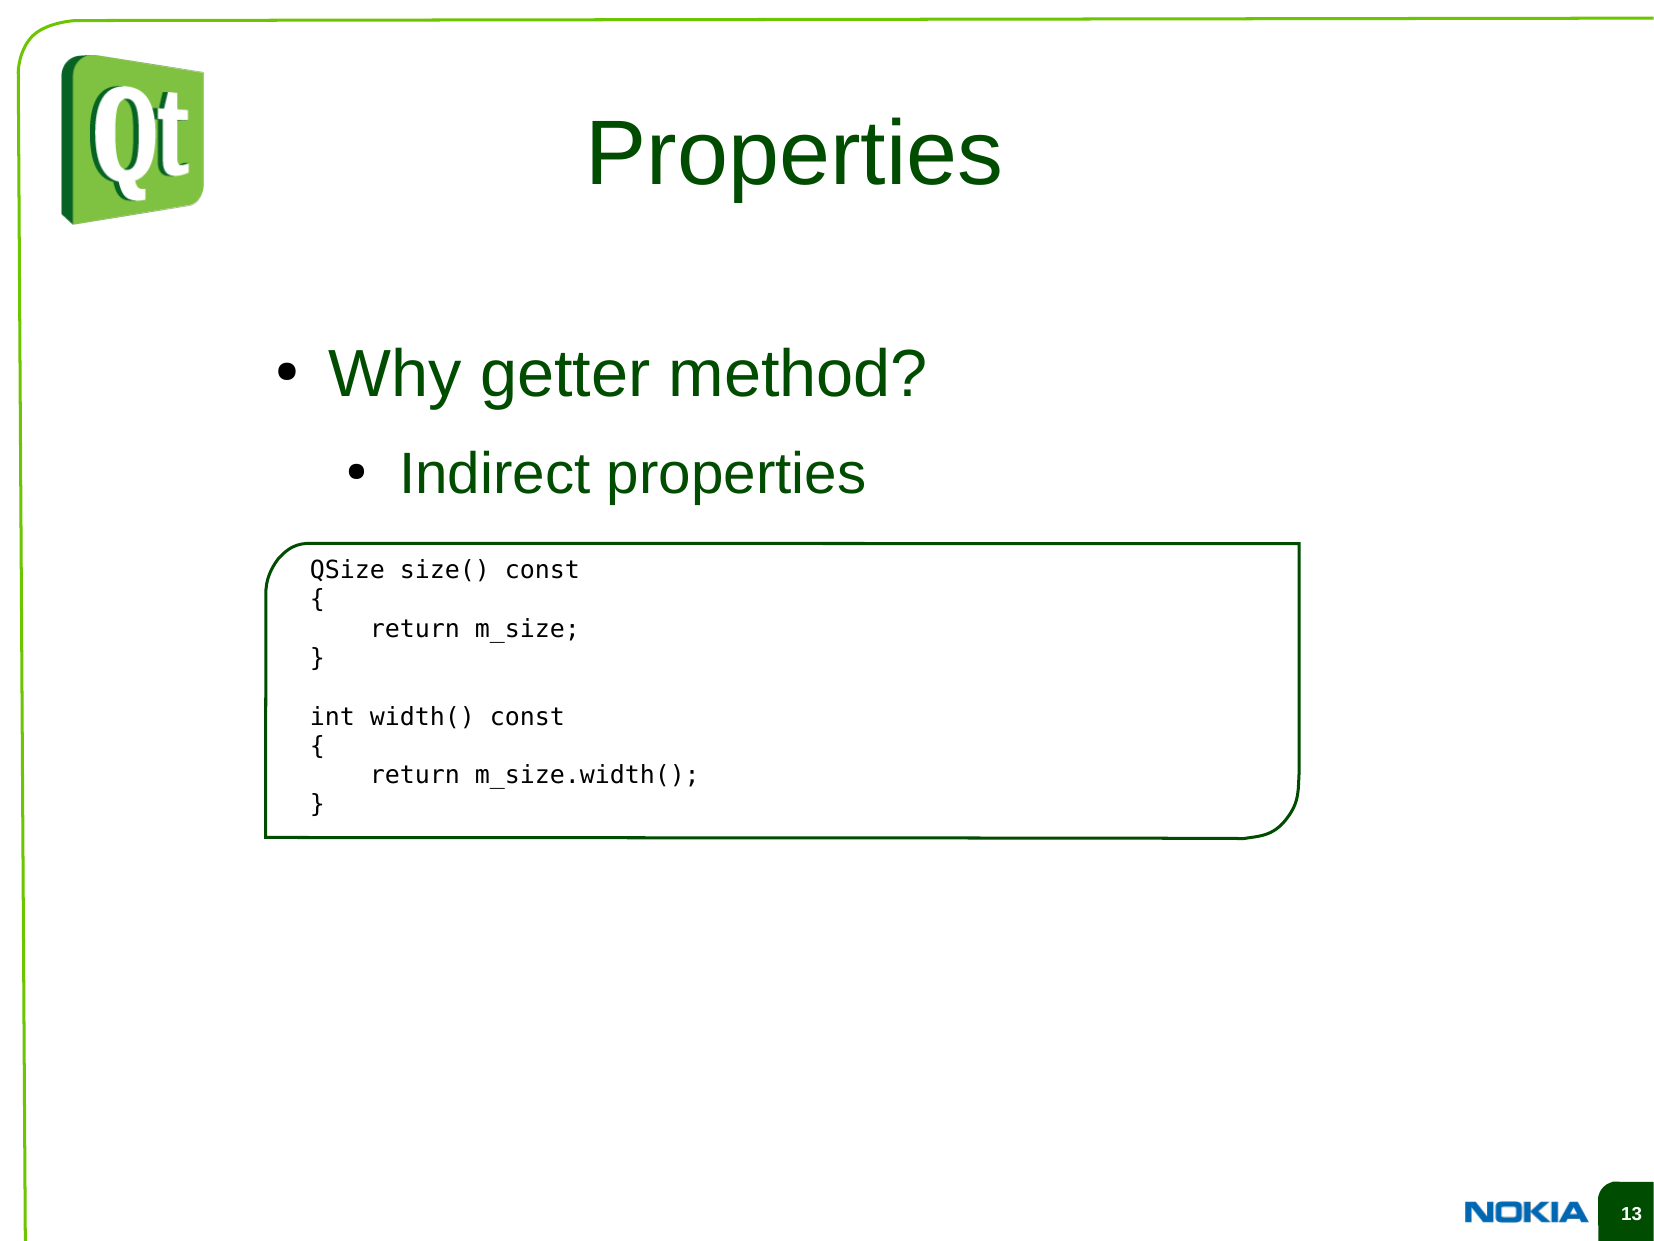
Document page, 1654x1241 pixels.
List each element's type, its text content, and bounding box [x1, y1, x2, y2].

list Why getter method? Indirect properties [257, 336, 1577, 1156]
picture [1465, 1201, 1589, 1223]
picture [61, 55, 204, 225]
title Properties [257, 49, 1333, 257]
text_box QSize size() const { return m_size; } int width() const { return m_size.width(); } [295, 547, 715, 827]
